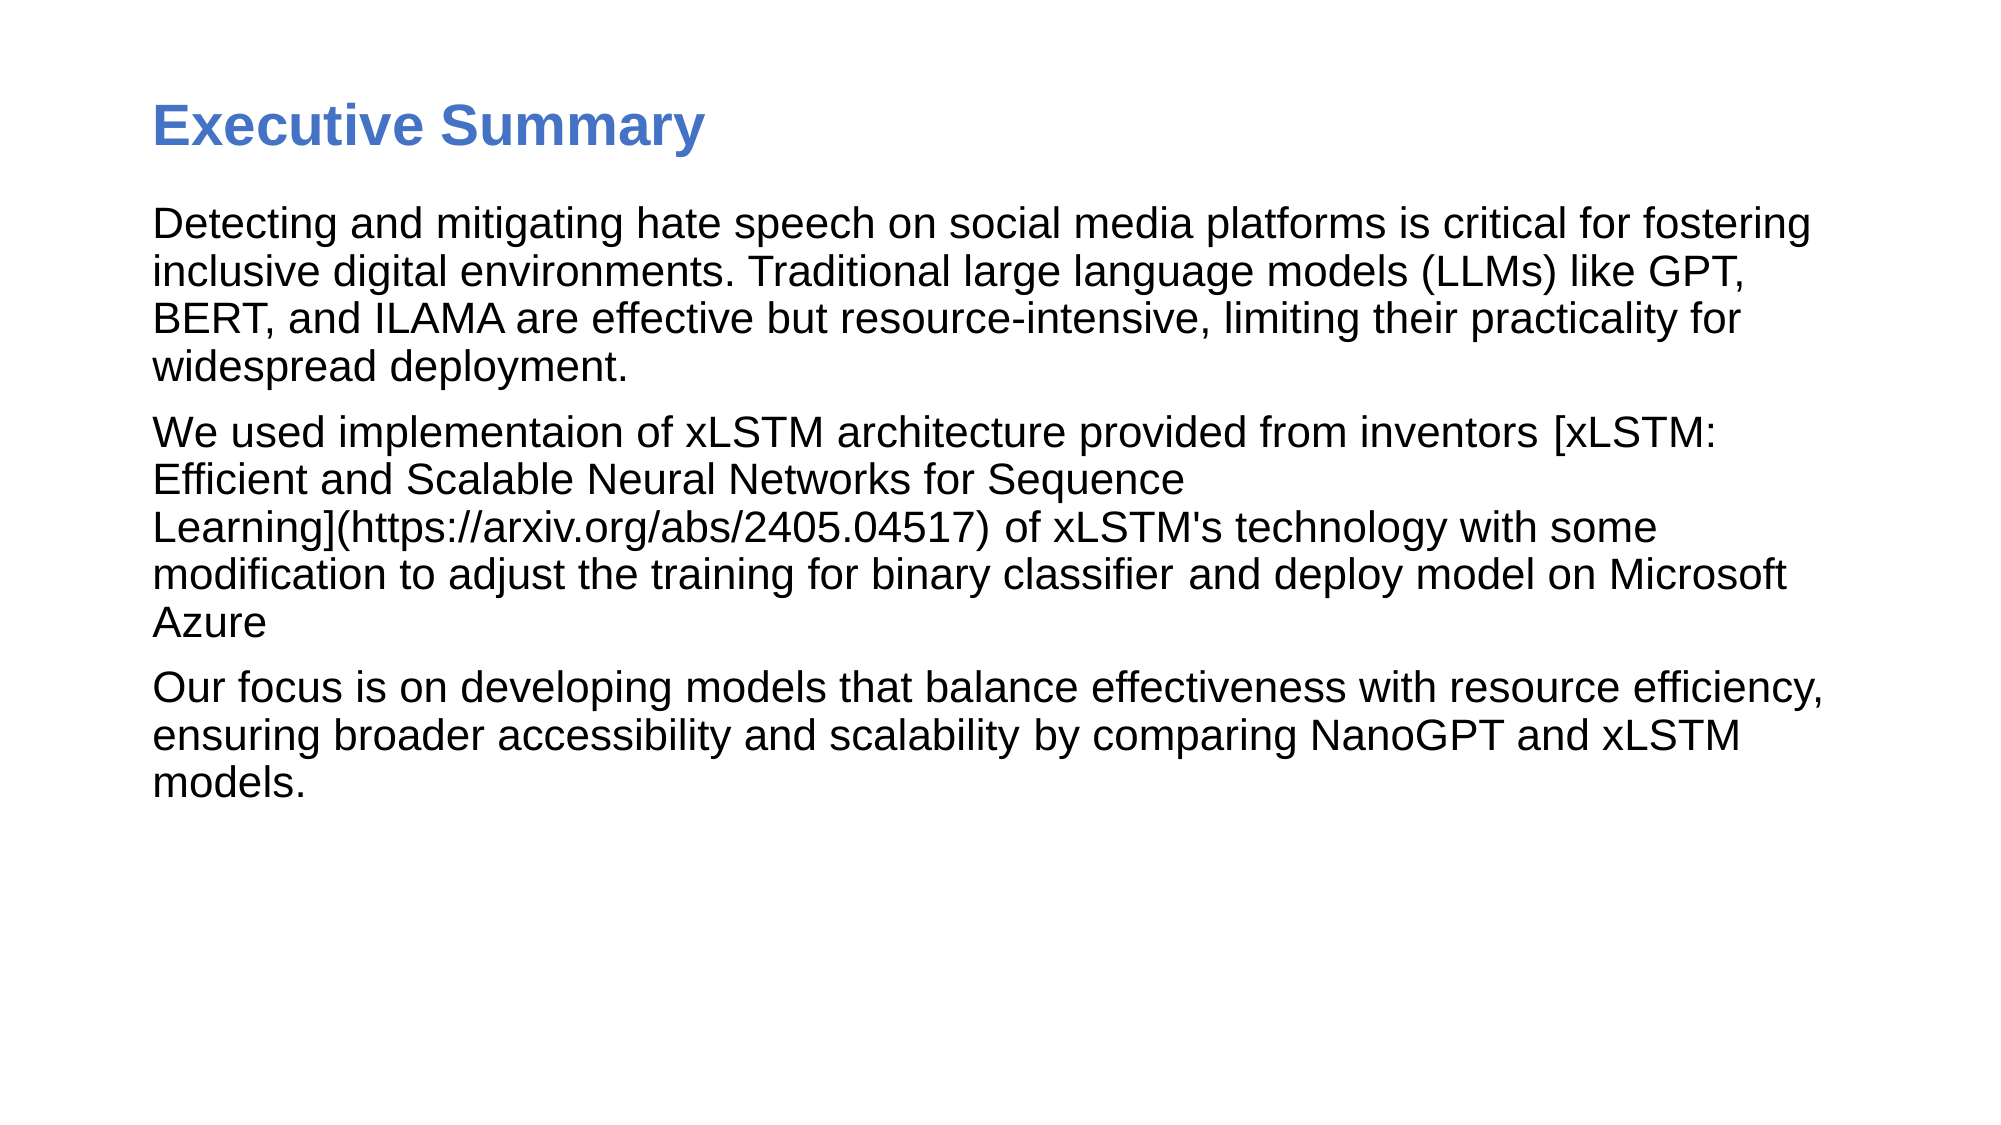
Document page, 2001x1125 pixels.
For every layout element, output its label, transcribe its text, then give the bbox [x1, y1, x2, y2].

title Executive Summary [137, 59, 1863, 193]
list Detecting and mitigating hate speech on social media platforms is critical for fostering inclusive digital environments. Traditional large language models (LLMs) like GPT, BERT, and ILAMA are effective but resource-intensive, limiting their practicality for widespread deployment. We used implementaion of xLSTM architecture provided from inventors [xLSTM: Efficient and Scalable Neural Networks for Sequence Learning](https://arxiv.org/abs/2405.04517) of xLSTM's technology with some modification to adjust the training for binary classifier and deploy model on Microsoft Azure Our focus is on developing models that balance effectiveness with resource efficiency, ensuring broader accessibility and scalability by comparing NanoGPT and xLSTM models. [137, 193, 1863, 820]
